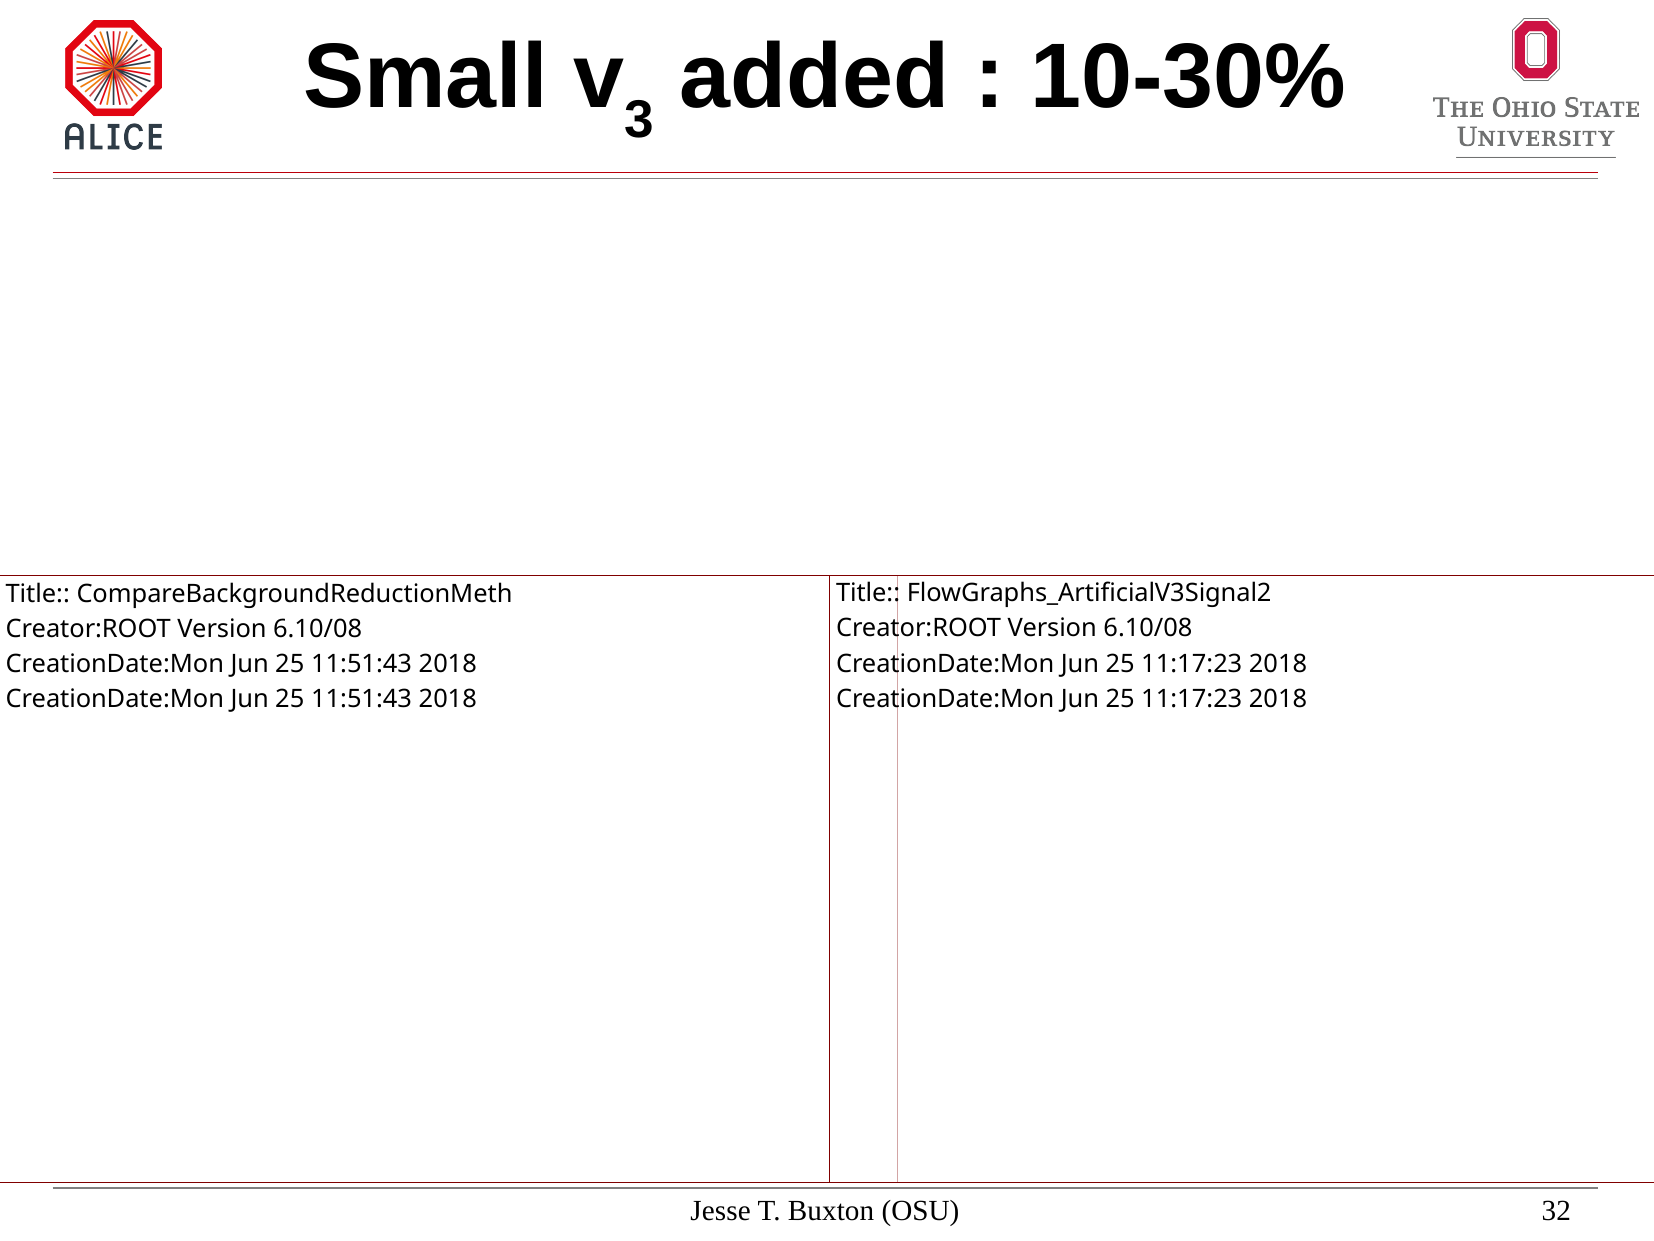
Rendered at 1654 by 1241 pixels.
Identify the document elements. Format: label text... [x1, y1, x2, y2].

picture [1513, 5, 1642, 171]
picture [0, 573, 1654, 1183]
title Small v3 added : 10-30% [137, 1, 1513, 172]
picture [65, 20, 137, 150]
